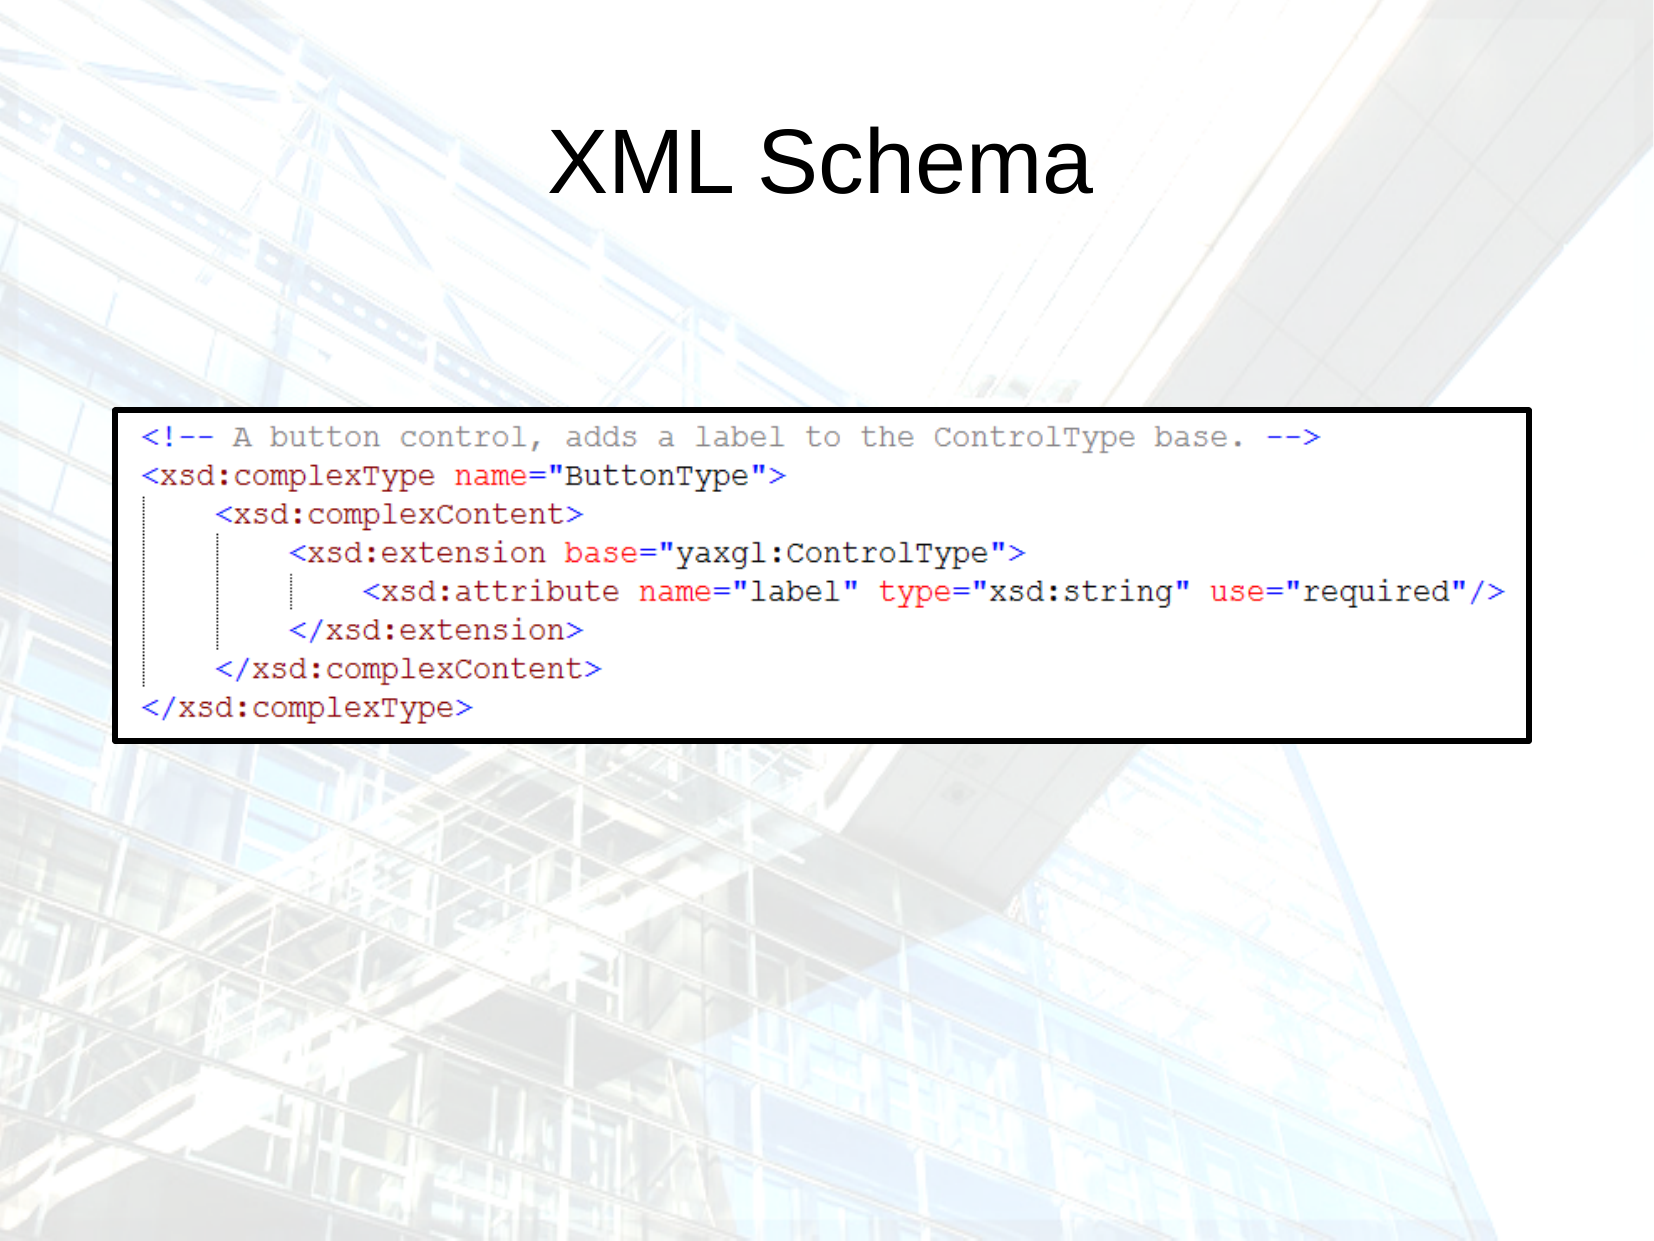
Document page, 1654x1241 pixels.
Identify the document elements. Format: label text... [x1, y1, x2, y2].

picture [0, 0, 1654, 1241]
title XML Schema [76, 58, 1565, 266]
